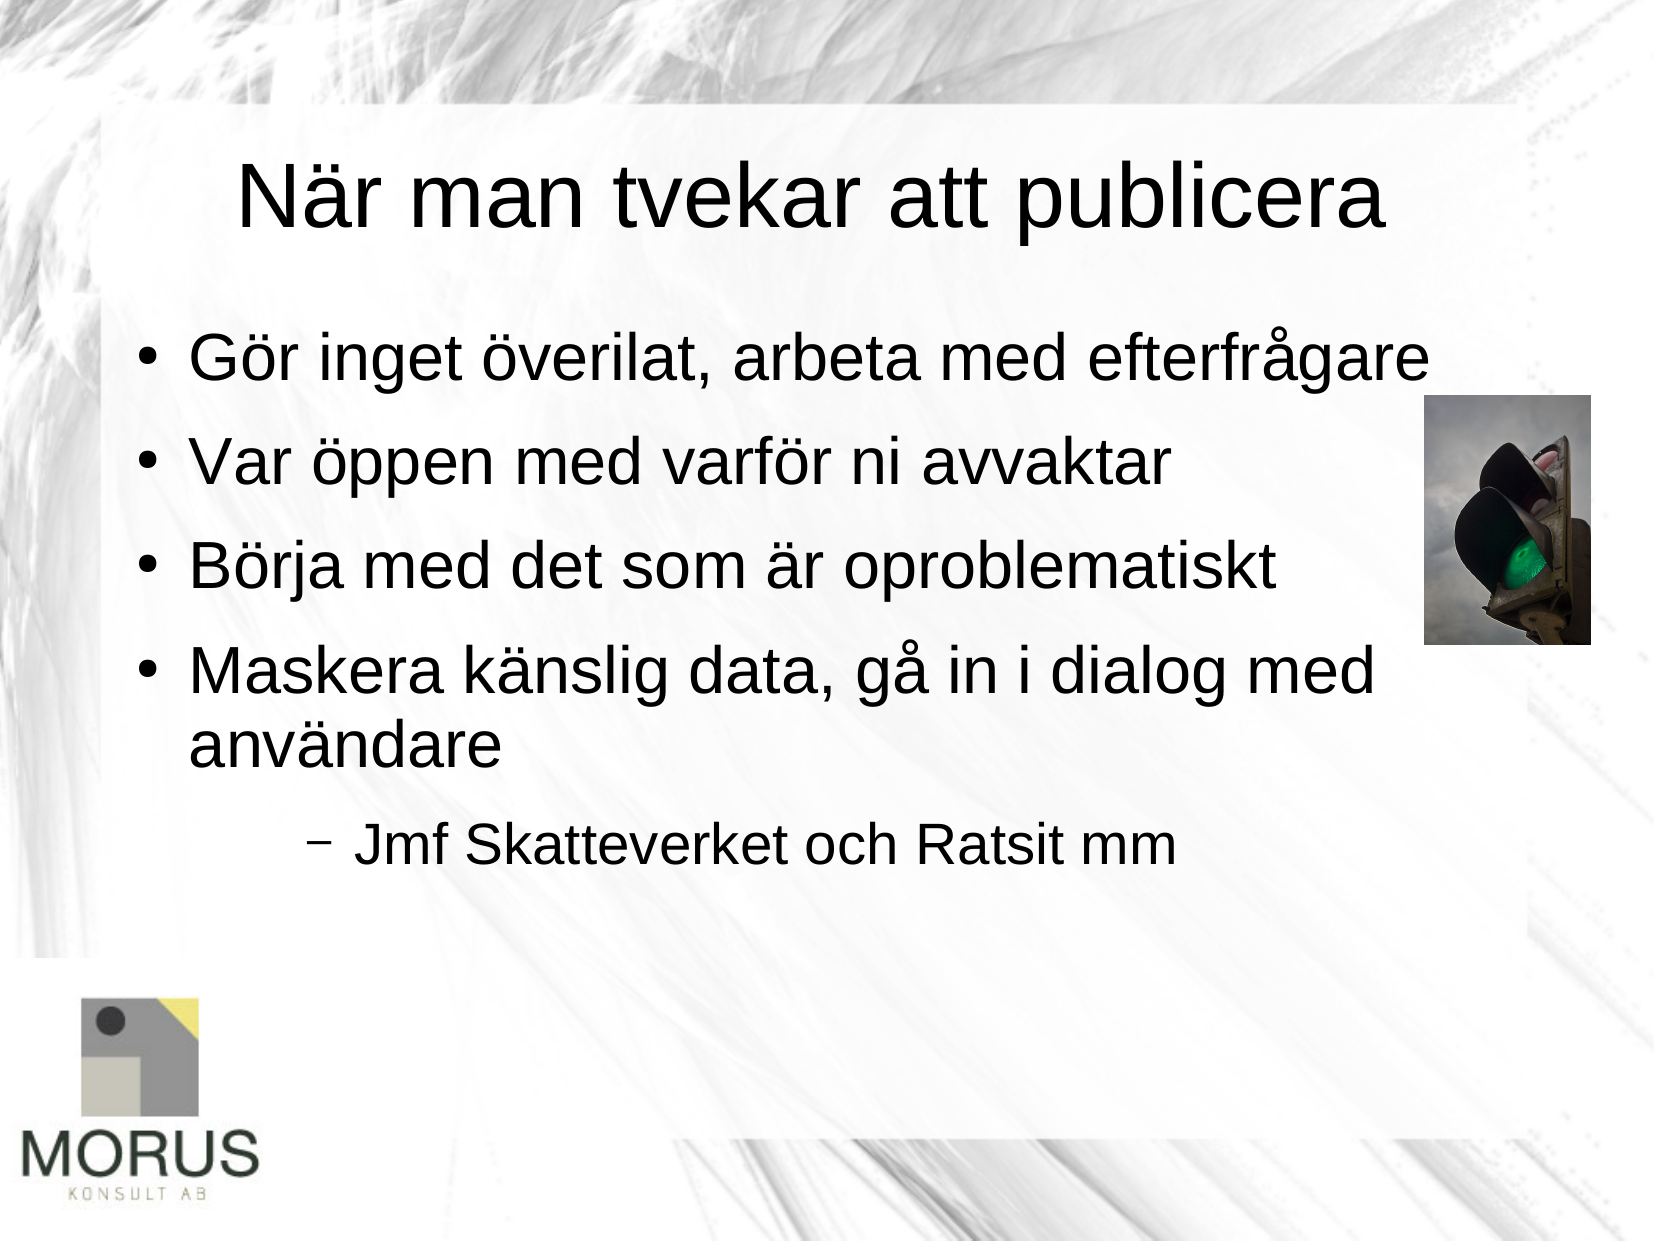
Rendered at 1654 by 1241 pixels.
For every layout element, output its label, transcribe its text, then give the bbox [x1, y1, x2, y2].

title När man tvekar att publicera [118, 112, 1506, 281]
picture [0, 0, 1654, 1241]
list Gör inget överilat, arbeta med efterfrågare Var öppen med varför ni avvaktar Börja med det som är oproblematiskt Maskera känslig data, gå in i dialog med användare Jmf Skatteverket och Ratsit mm [118, 319, 1571, 1040]
